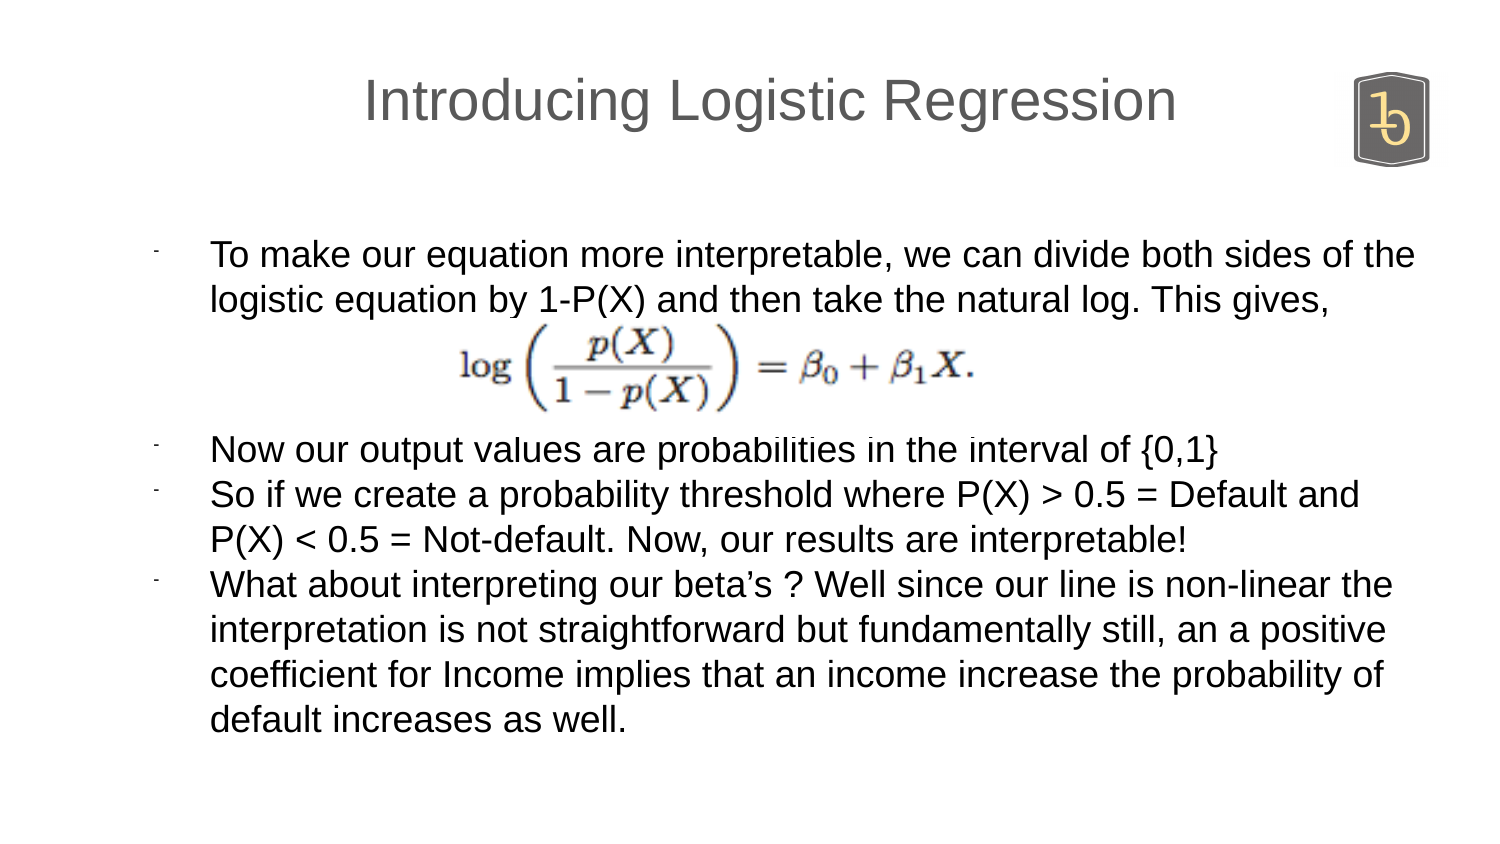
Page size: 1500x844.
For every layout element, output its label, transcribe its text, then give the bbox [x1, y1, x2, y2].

subtitle Introducing Logistic Regression [72, 47, 1471, 177]
picture [1334, 72, 1449, 167]
picture [435, 318, 1017, 438]
text_box To make our equation more interpretable, we can divide both sides of the logistic equation by 1-P(X) and then take the natural log. This gives, Now our output values are probabilities in the interval of {0,1} So if we create a probability threshold where P(X) > 0.5 = Default and P(X) < 0.5 = Not-default. Now, our results are interpretable! What about interpreting our beta’s ? Well since our line is non-linear the interpretation is not straightforward but fundamentally still, an a positive coefficient for Income implies that an income increase the probability of default increases as well. [119, 179, 1439, 830]
